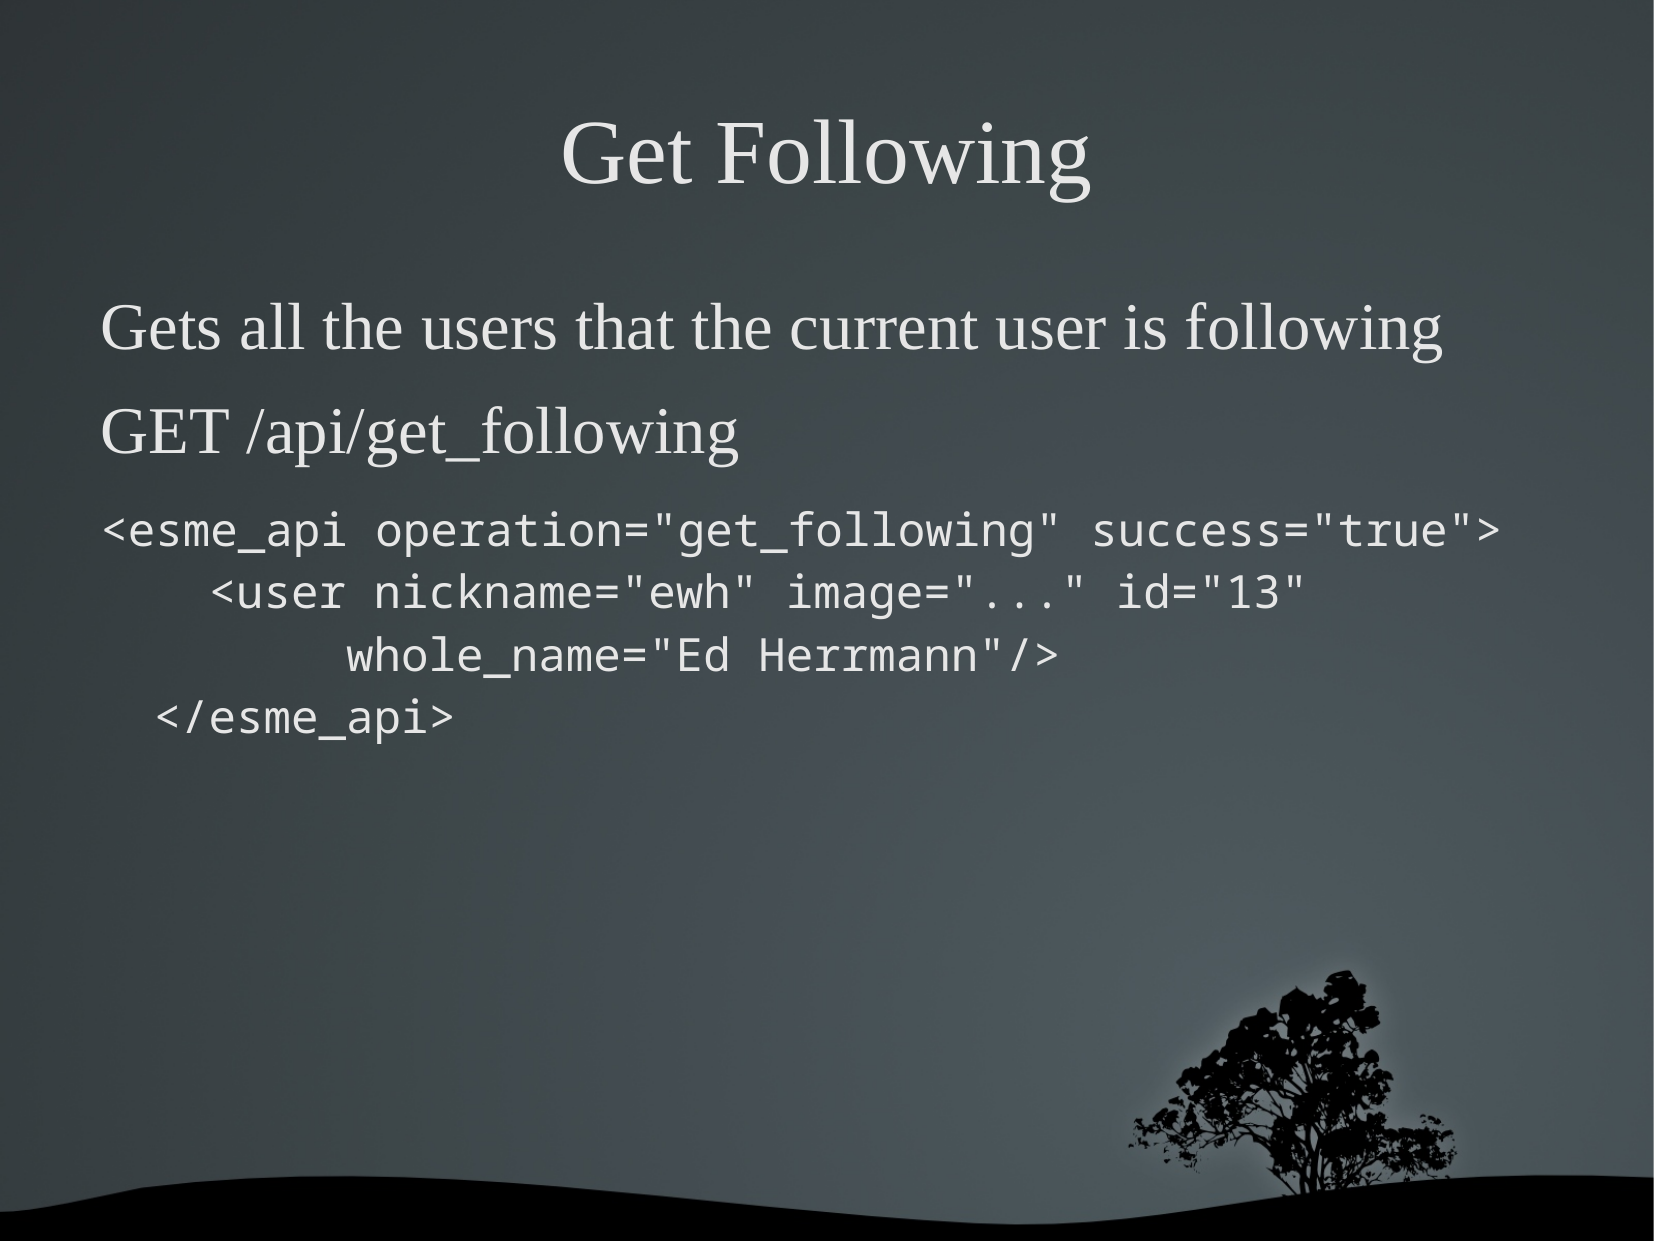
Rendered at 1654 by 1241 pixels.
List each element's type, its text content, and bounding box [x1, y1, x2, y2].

list Gets all the users that the current user is following GET /api/get_following <esme_api operation="get_following" success="true"> <user nickname="ewh" image="..." id="13" whole_name="Ed Herrmann"/> </esme_api> [82, 290, 1571, 1094]
picture [0, 0, 1654, 1241]
title Get Following [82, 56, 1571, 250]
